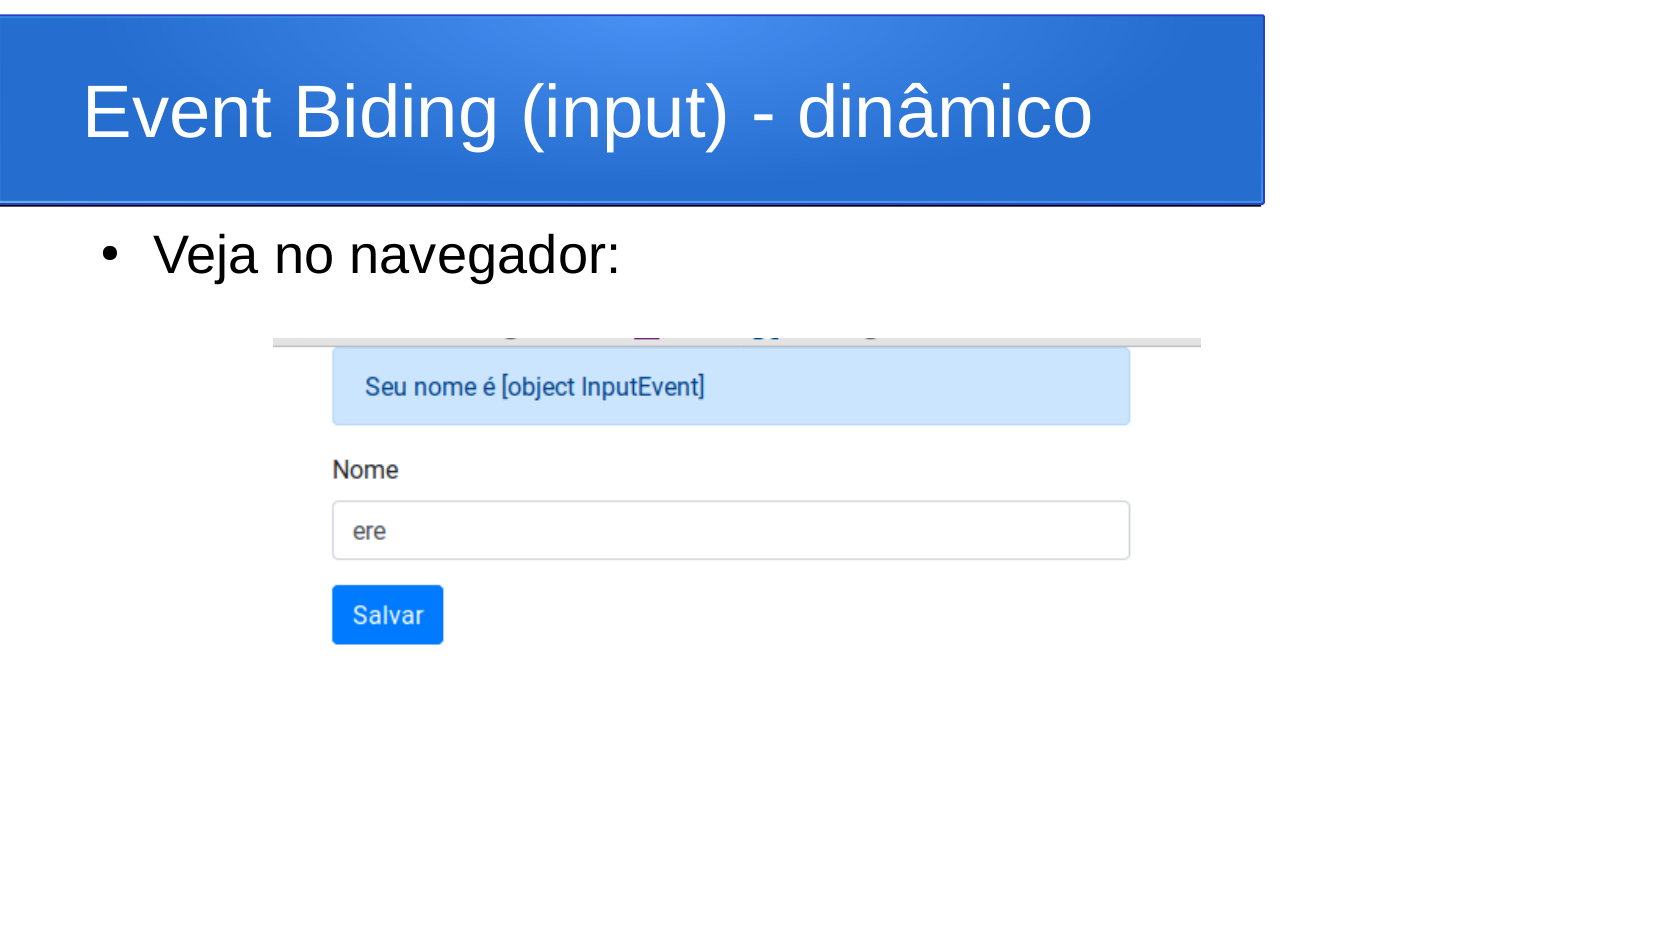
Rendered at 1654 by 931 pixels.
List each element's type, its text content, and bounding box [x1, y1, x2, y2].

picture [273, 338, 1201, 662]
list Veja no navegador: [82, 224, 1571, 764]
title Event Biding (input) - dinâmico [82, 35, 1235, 189]
